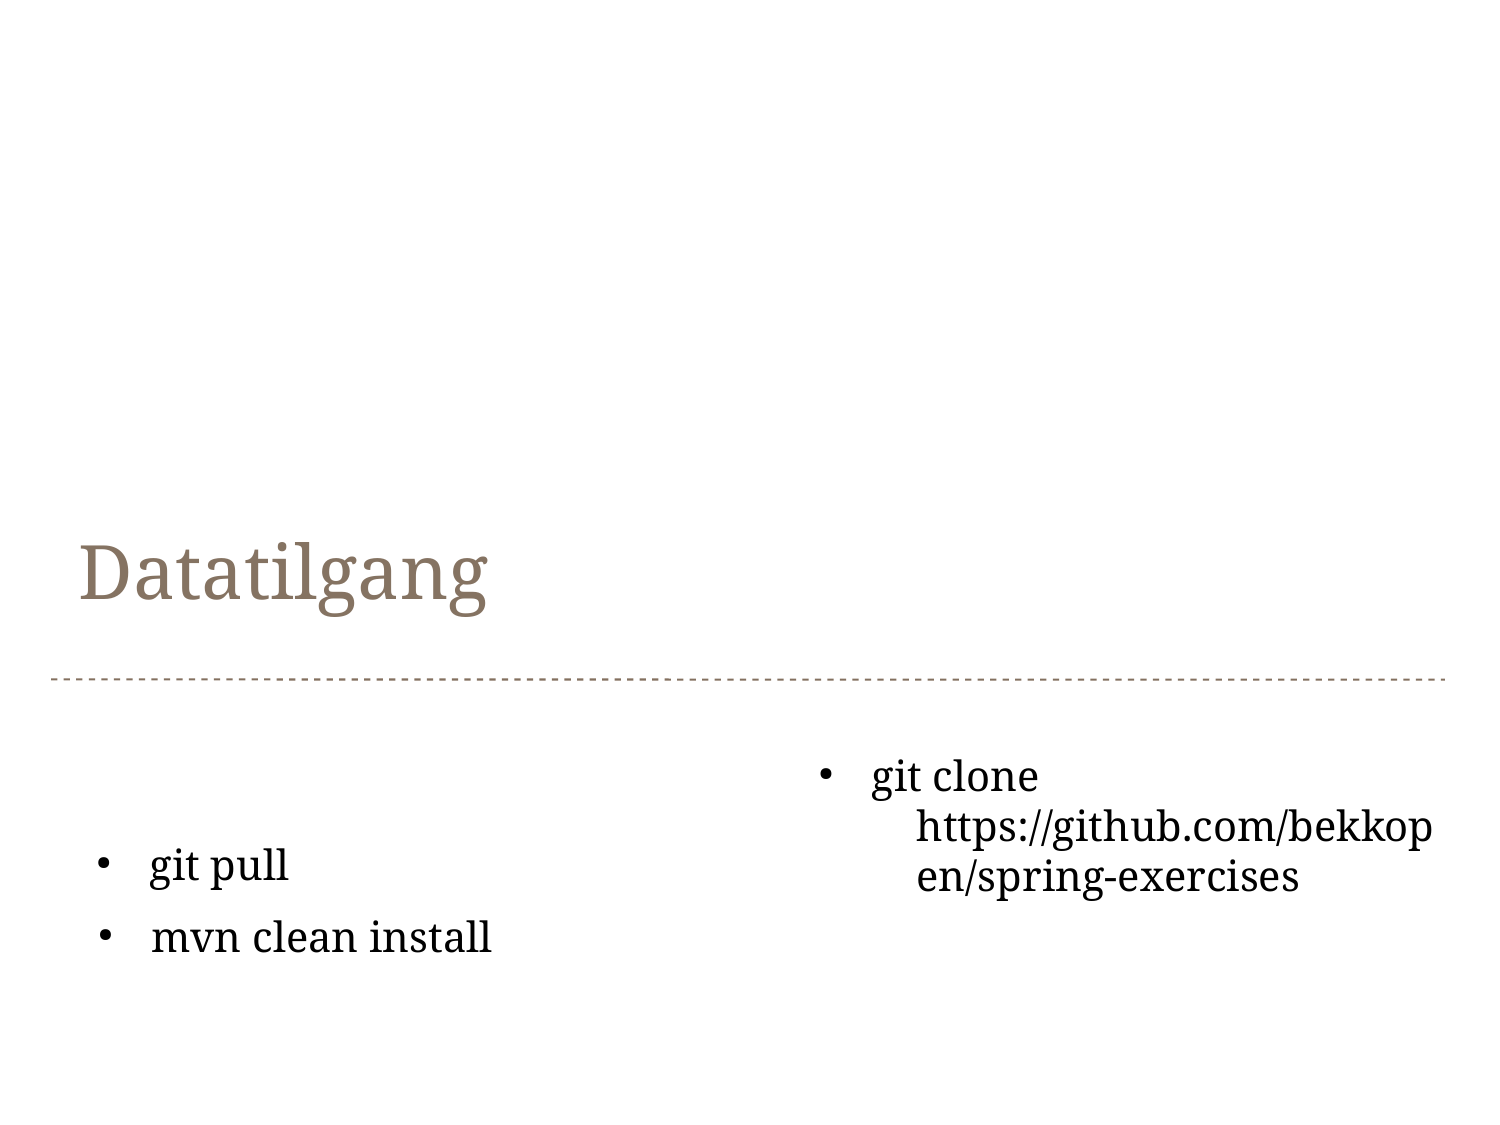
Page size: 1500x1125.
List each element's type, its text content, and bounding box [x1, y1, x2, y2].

list git clone https://github.com/bekkopen/spring-exercises [43, 742, 1453, 845]
list git pull [43, 825, 1457, 903]
title Datatilgang [43, 418, 1457, 623]
list git pull [1004, 871, 1015, 889]
list mvn clean install [45, 897, 1459, 976]
